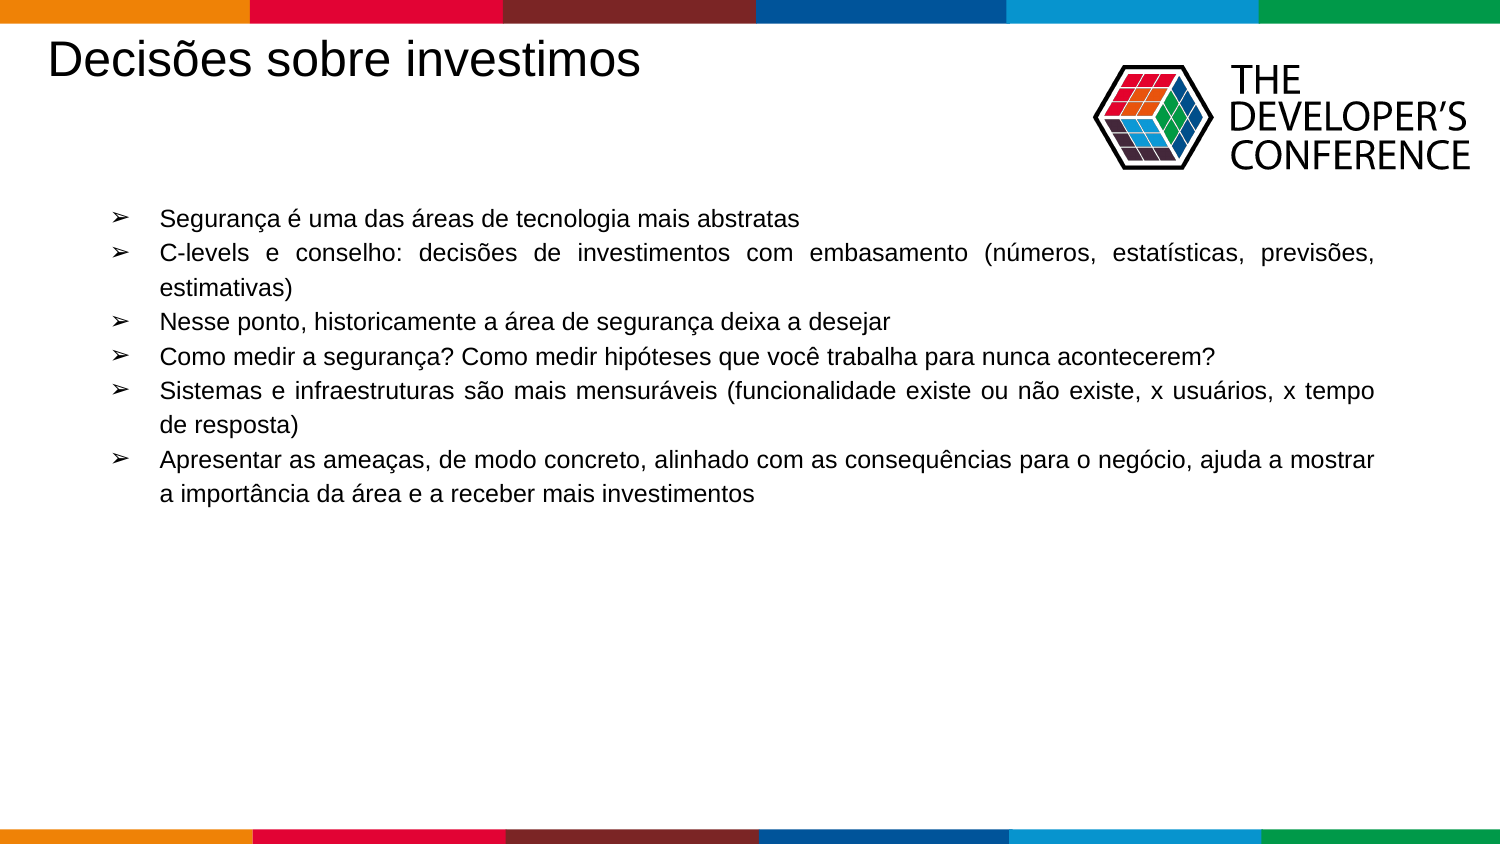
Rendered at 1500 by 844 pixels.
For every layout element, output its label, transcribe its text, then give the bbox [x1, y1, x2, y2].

text_box Segurança é uma das áreas de tecnologia mais abstratas C-levels e conselho: decisões de investimentos com embasamento (números, estatísticas, previsões, estimativas) Nesse ponto, historicamente a área de segurança deixa a desejar Como medir a segurança? Como medir hipóteses que você trabalha para nunca acontecerem? Sistemas e infraestruturas são mais mensuráveis (funcionalidade existe ou não existe, x usuários, x tempo de resposta) Apresentar as ameaças, de modo concreto, alinhado com as consequências para o negócio, ajuda a mostrar a importância da área e a receber mais investimentos [69, 182, 1393, 523]
picture [1075, 47, 1486, 186]
title Decisões sobre investimos [32, 11, 1430, 110]
